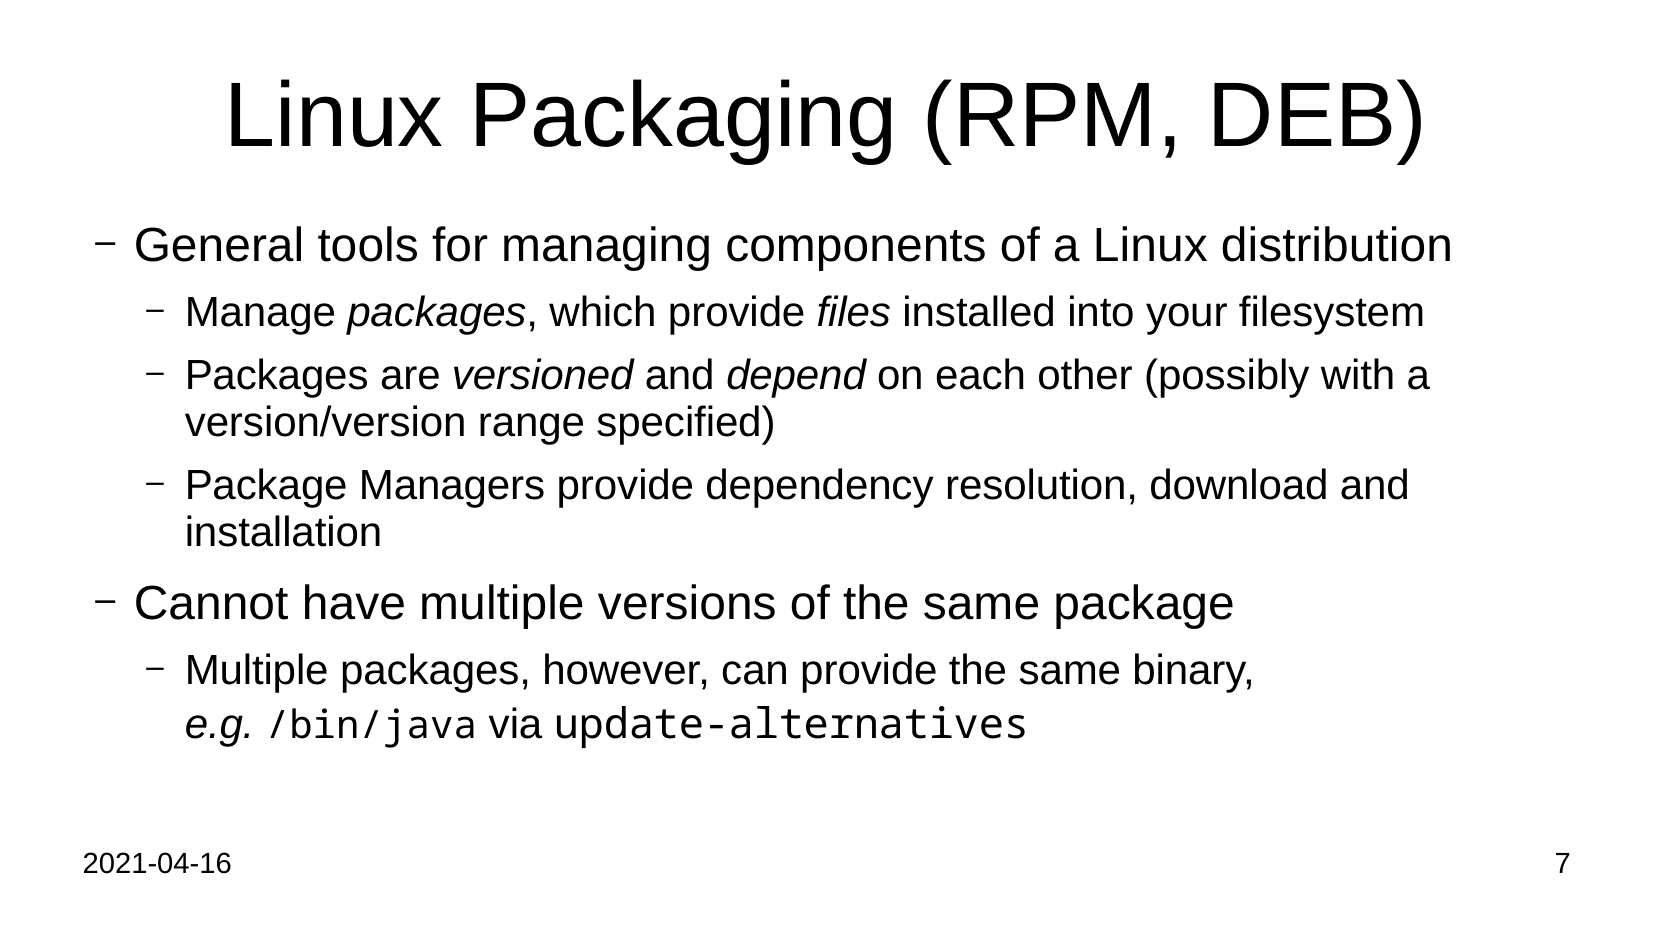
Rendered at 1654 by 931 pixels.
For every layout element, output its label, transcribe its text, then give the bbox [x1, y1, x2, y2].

list General tools for managing components of a Linux distribution Manage packages, which provide files installed into your filesystem Packages are versioned and depend on each other (possibly with a version/version range specified) Package Managers provide dependency resolution, download and installation Cannot have multiple versions of the same package Multiple packages, however, can provide the same binary, e.g. /bin/java via update-alternatives [82, 217, 1571, 758]
title Linux Packaging (RPM, DEB) [82, 37, 1571, 193]
